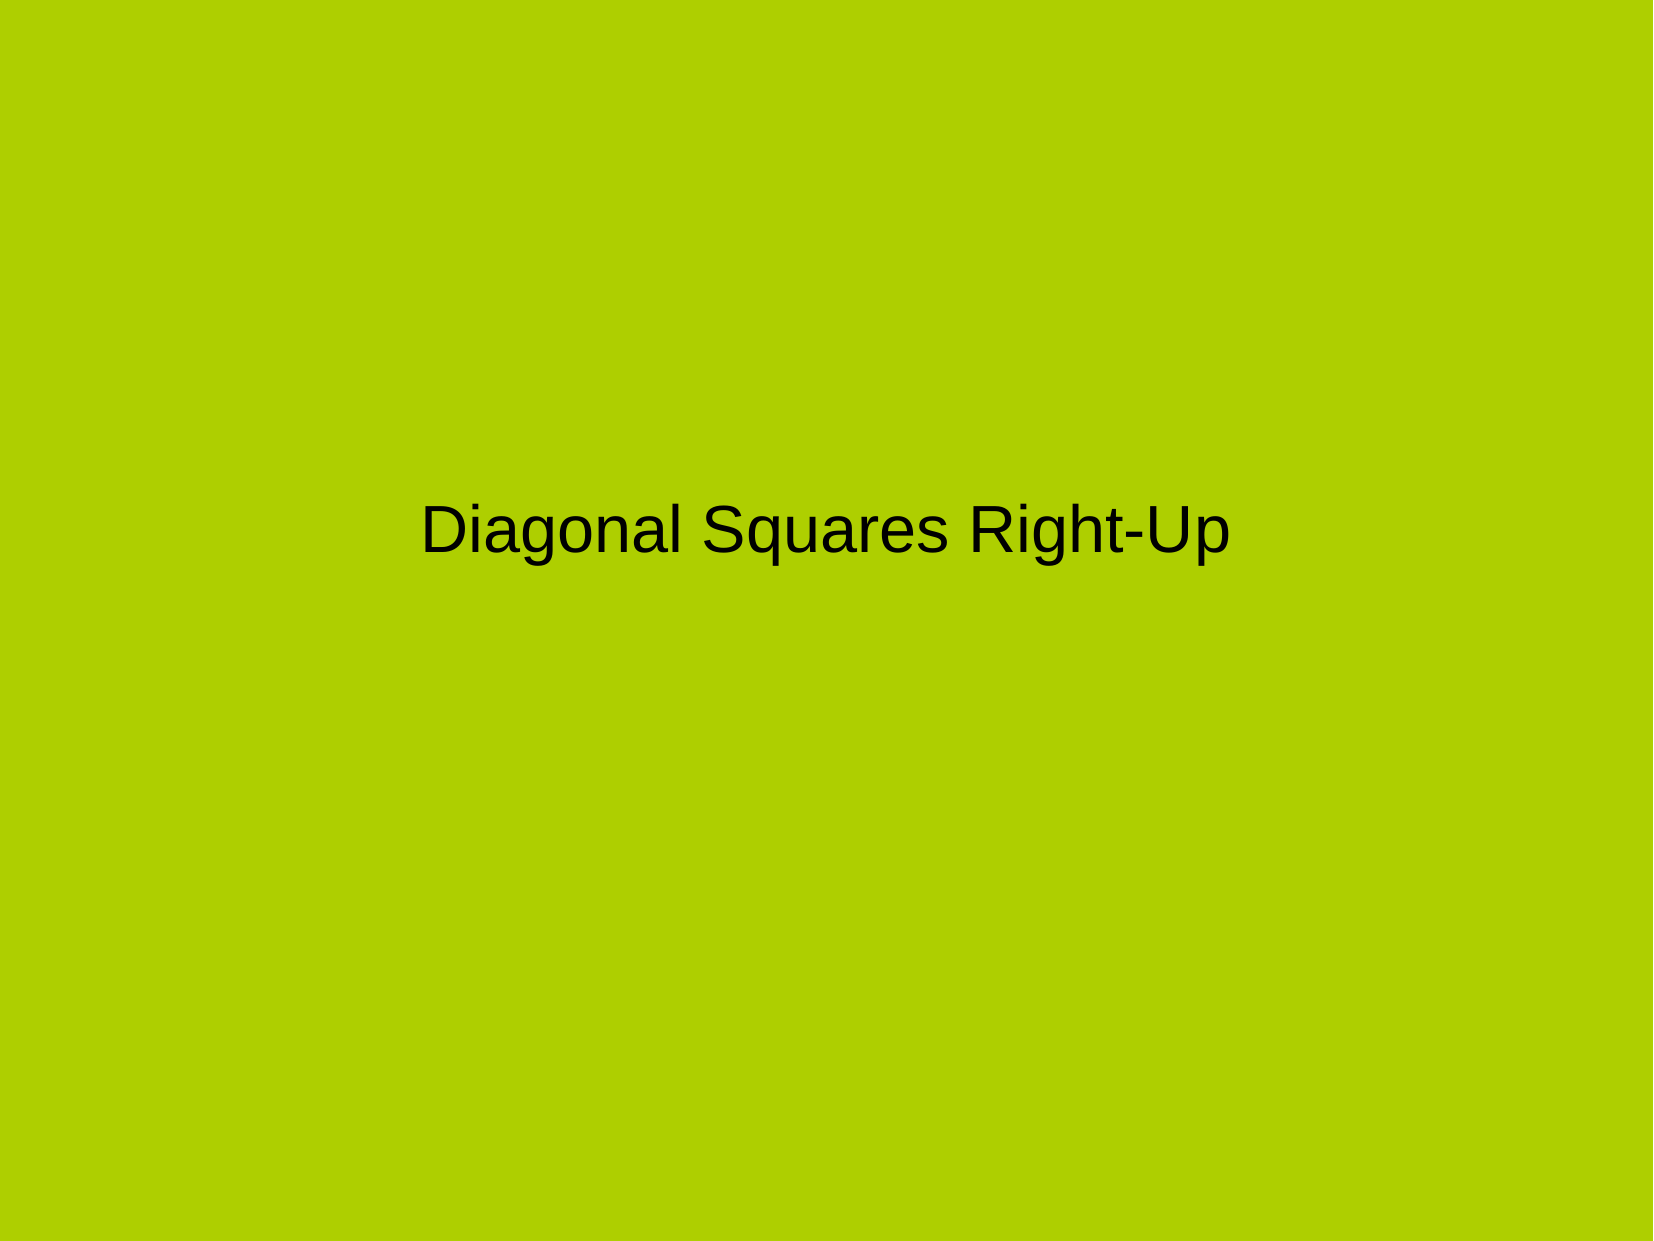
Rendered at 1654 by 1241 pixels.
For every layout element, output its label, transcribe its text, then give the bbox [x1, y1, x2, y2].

subtitle Diagonal Squares Right-Up [82, 49, 1571, 1010]
